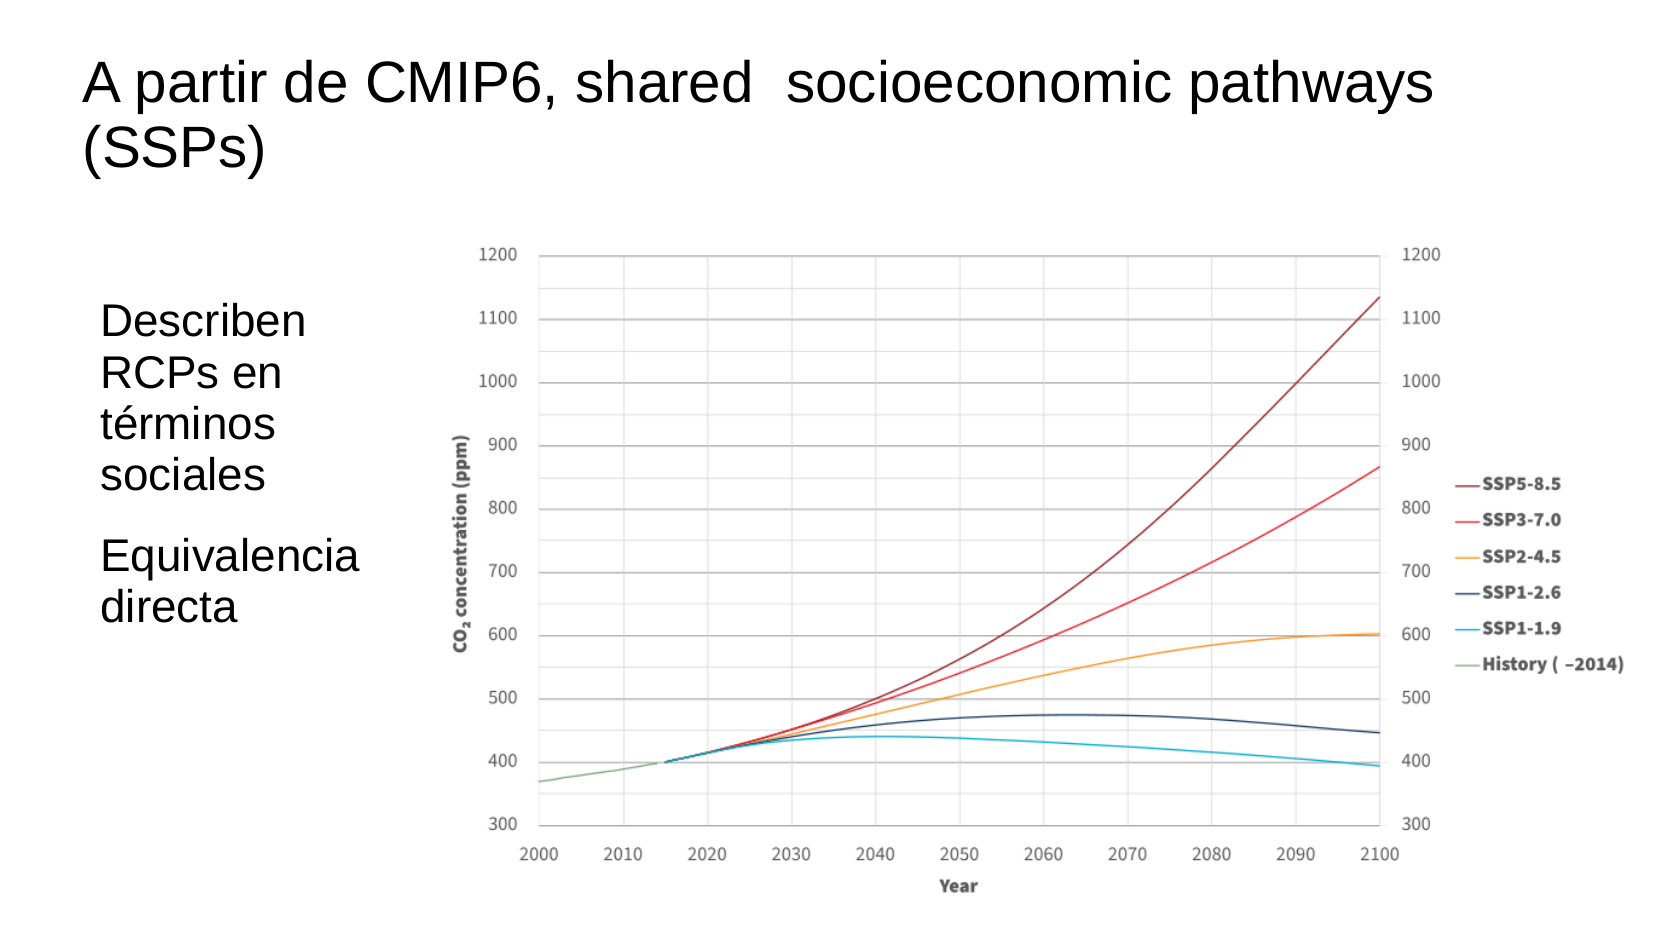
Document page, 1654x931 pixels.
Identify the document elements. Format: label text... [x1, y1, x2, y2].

title A partir de CMIP6, shared socioeconomic pathways (SSPs) [82, 36, 1571, 193]
picture [430, 236, 1638, 916]
list Describen RCPs en términos sociales Equivalencia directa [29, 295, 384, 835]
